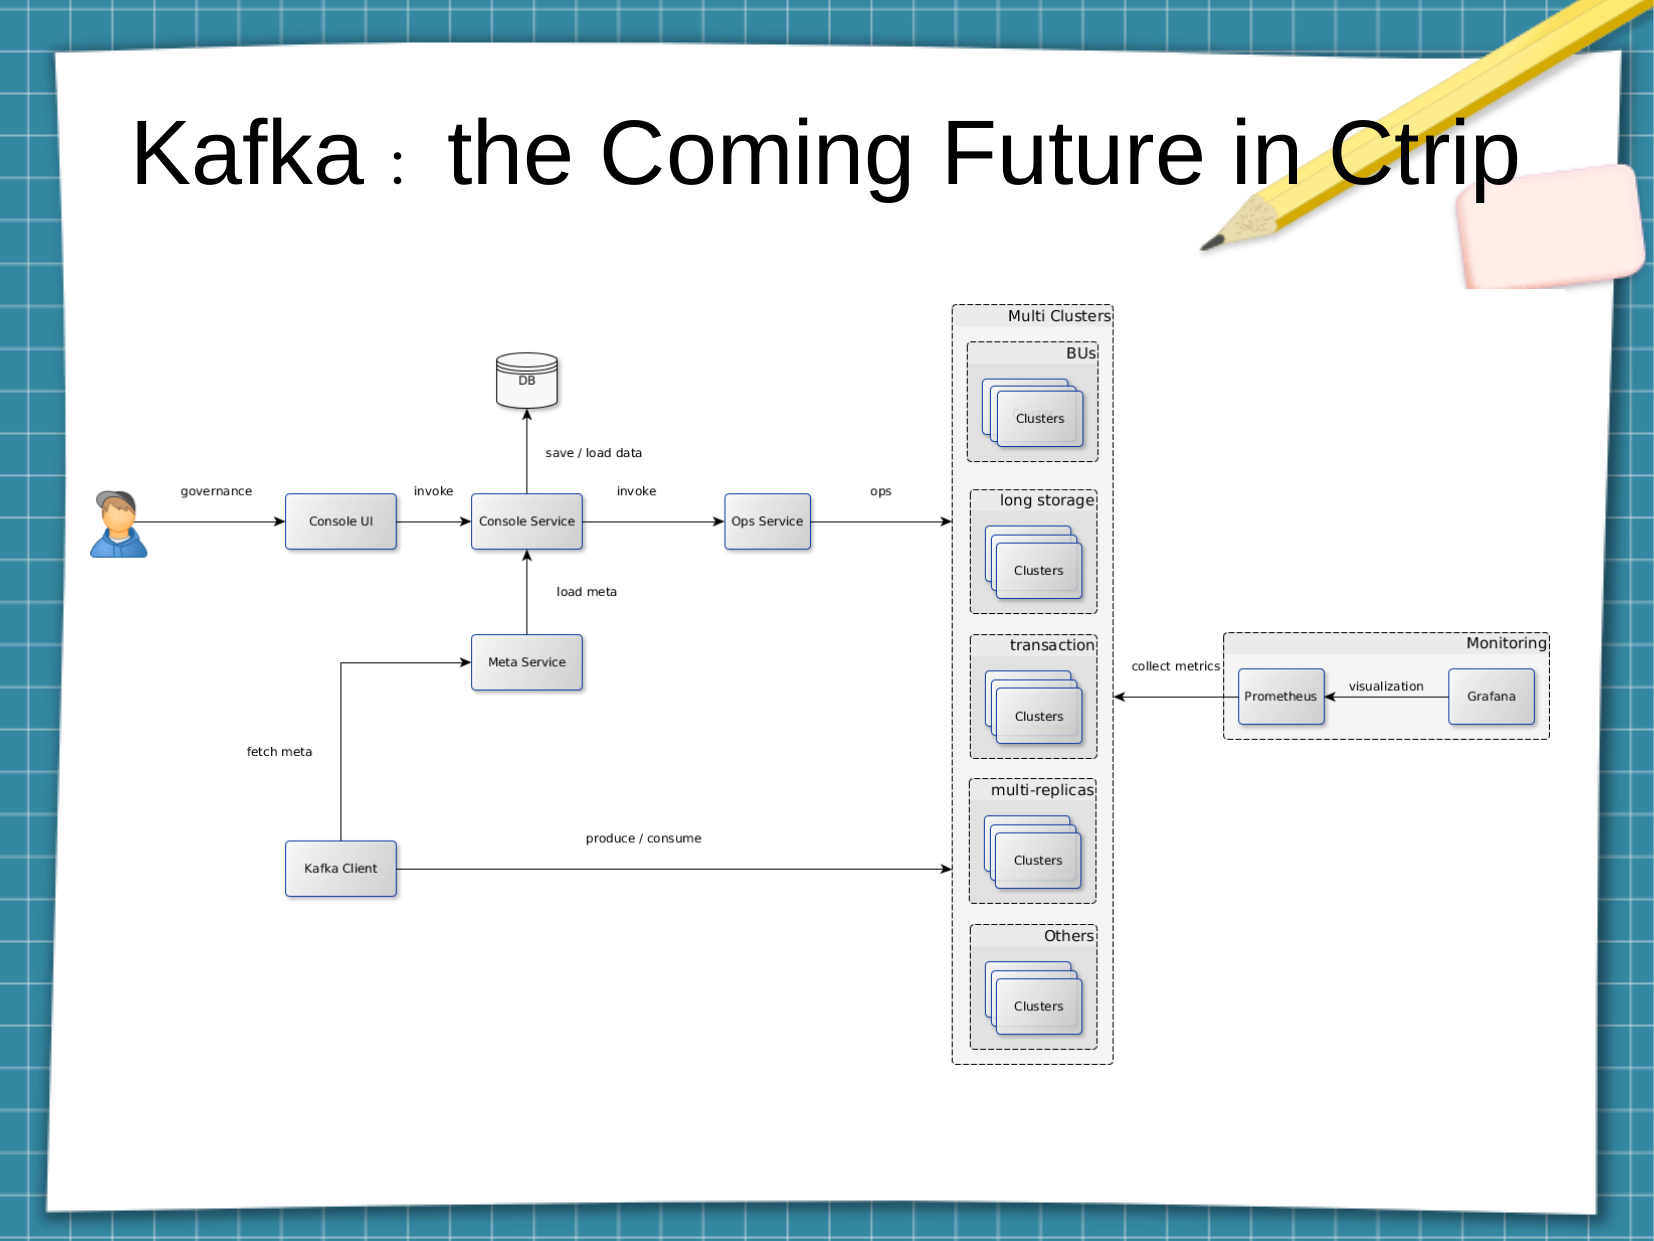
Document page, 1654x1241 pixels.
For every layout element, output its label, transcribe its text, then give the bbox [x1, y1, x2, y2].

title Kafka：the Coming Future in Ctrip [82, 49, 1571, 257]
picture [0, 0, 1654, 1241]
